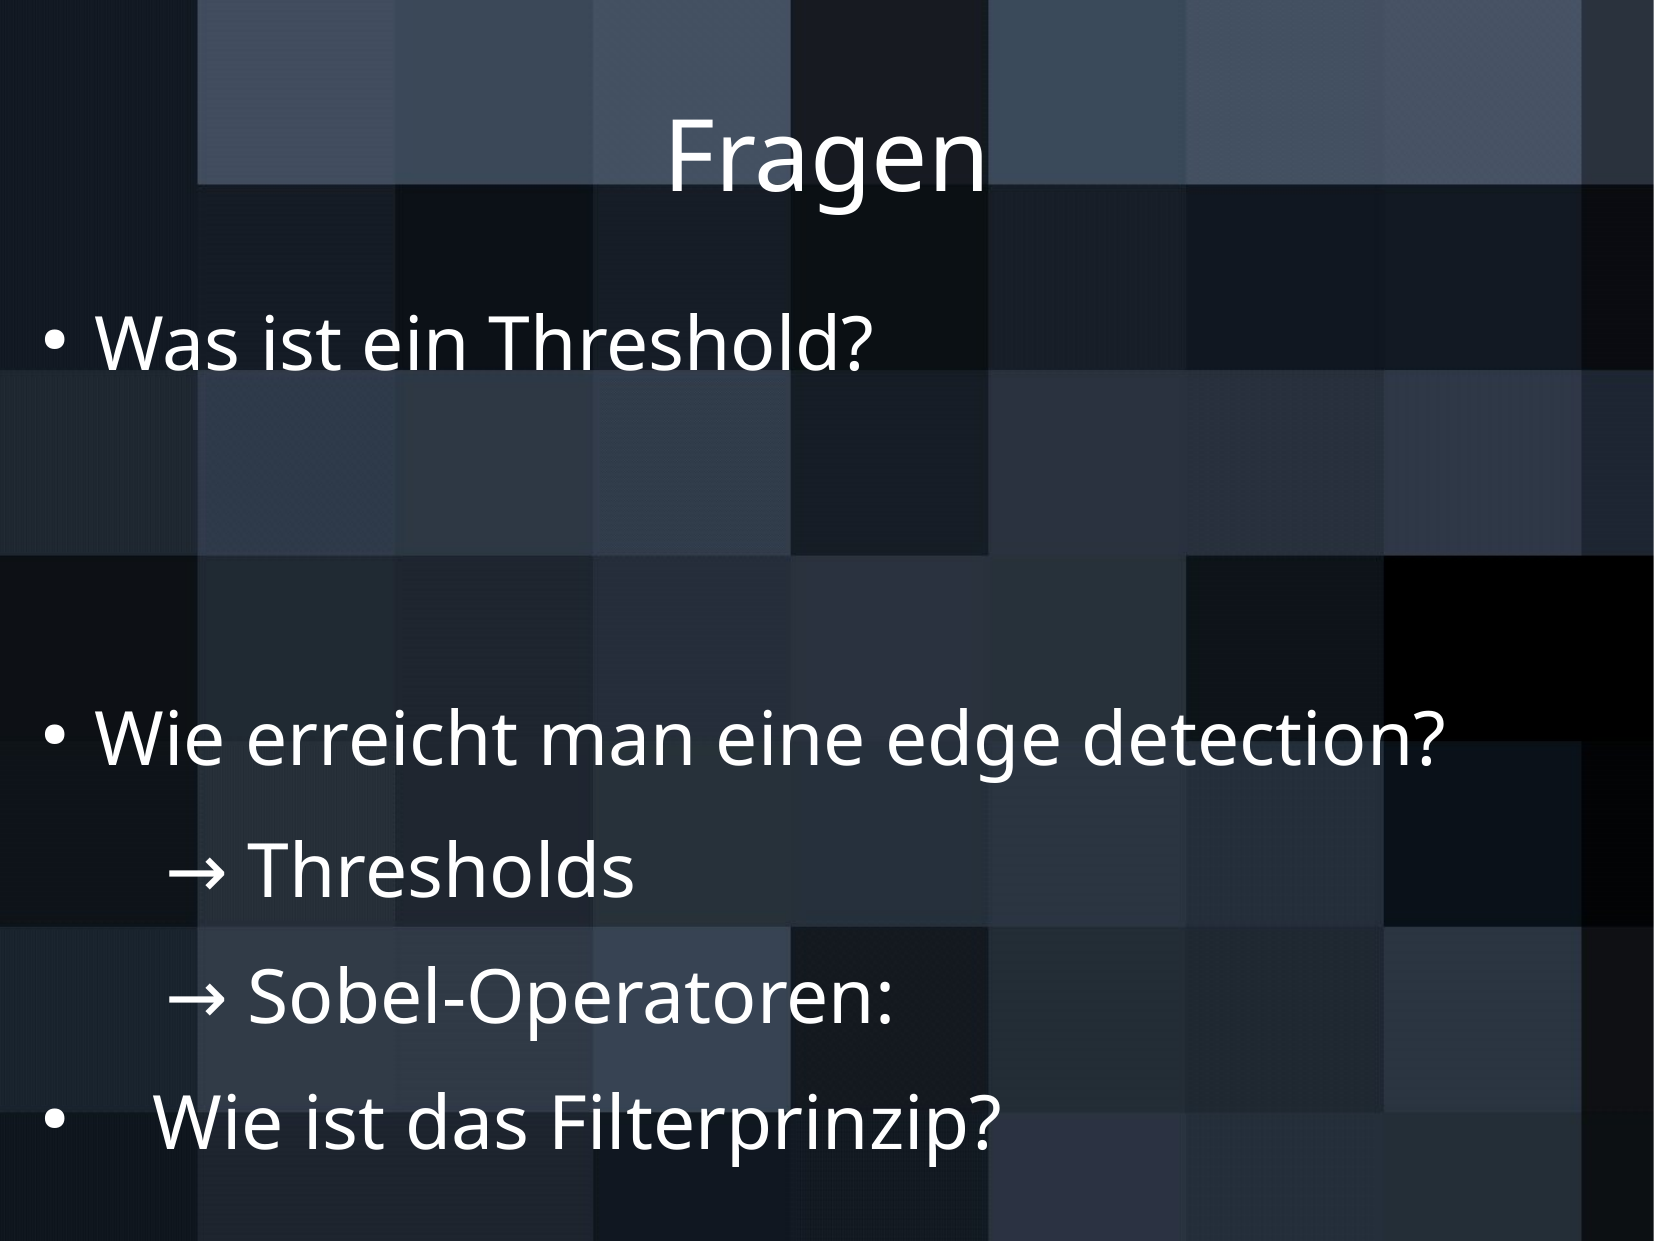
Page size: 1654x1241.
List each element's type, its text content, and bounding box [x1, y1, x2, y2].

title Fragen [82, 49, 1571, 257]
picture [0, 0, 1654, 1241]
list Was ist ein Threshold? Wie erreicht man eine edge detection? → Thresholds → Sobel-Operatoren: Wie ist das Filterprinzip? [23, 290, 1571, 1095]
